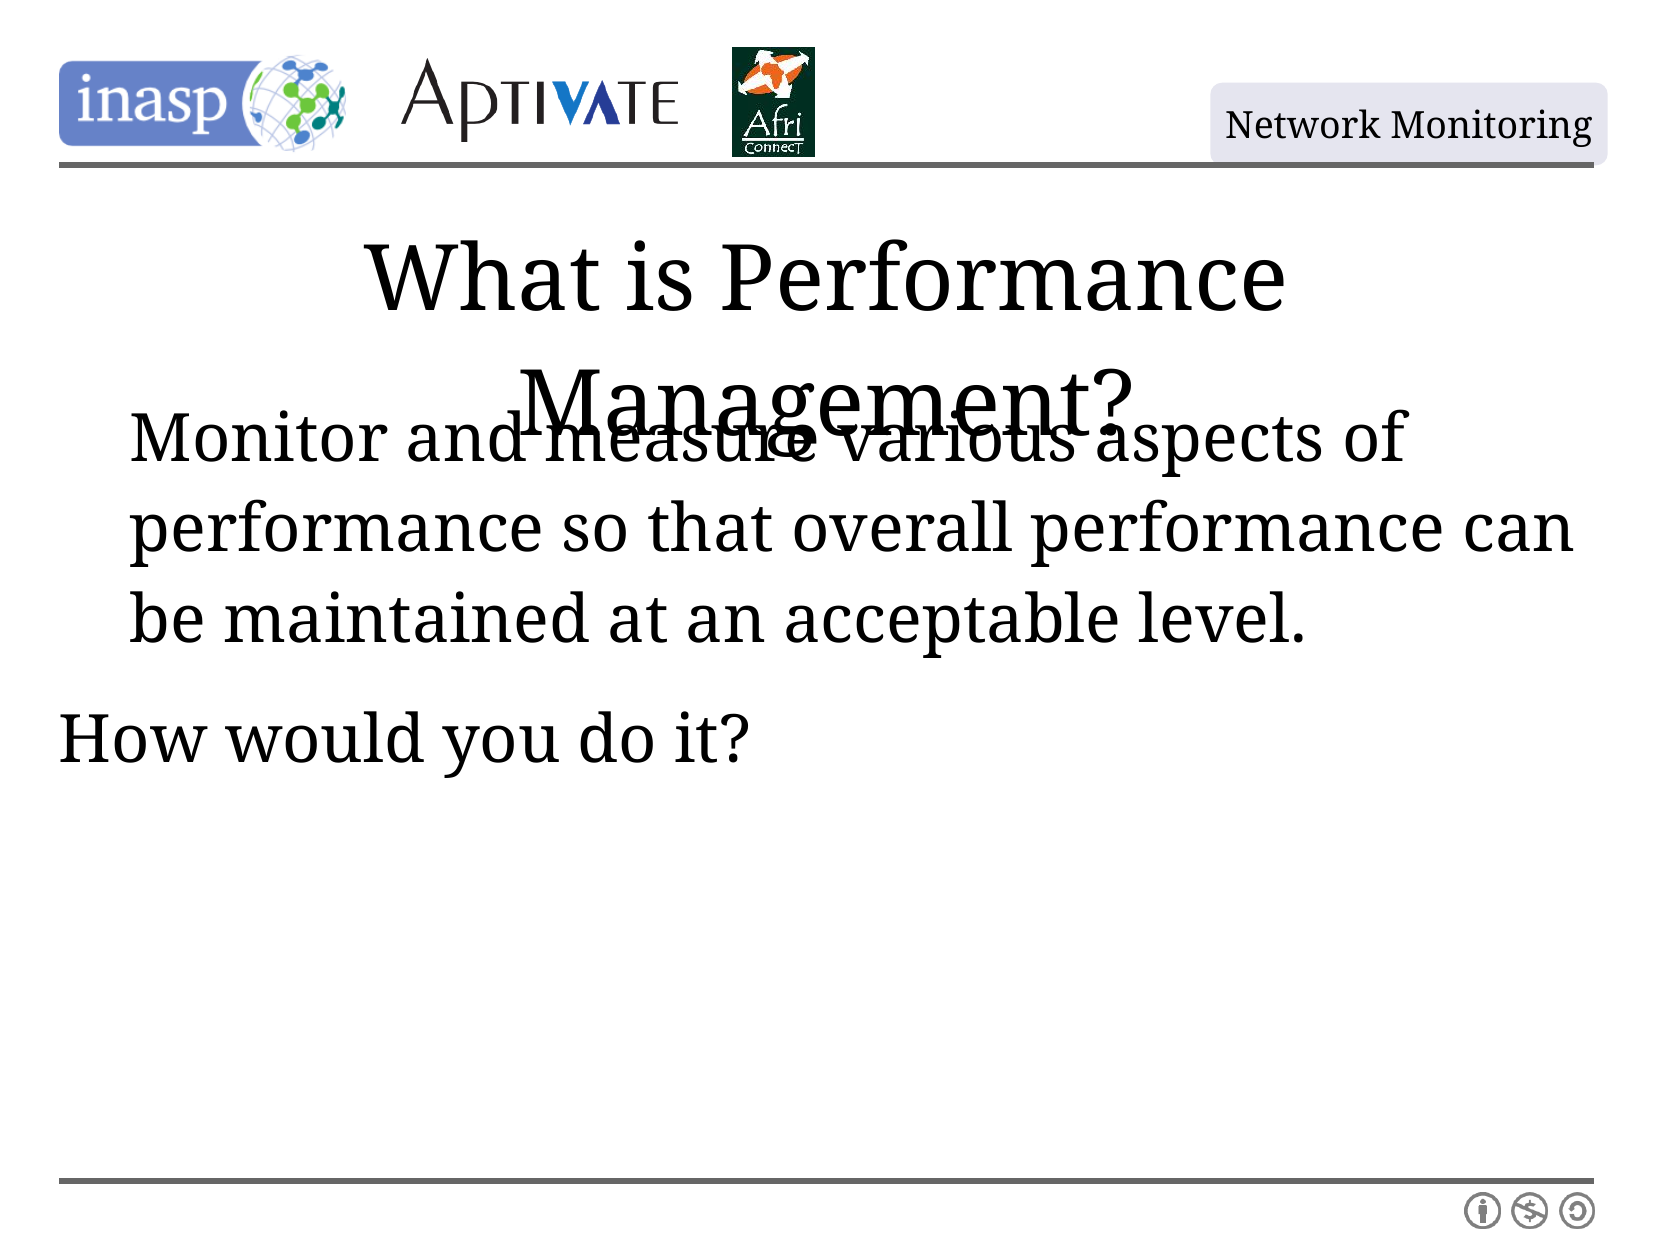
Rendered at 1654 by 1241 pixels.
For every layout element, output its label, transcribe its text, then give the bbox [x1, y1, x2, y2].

picture [1559, 1192, 1595, 1229]
title What is Performance Management? [59, 212, 1595, 343]
picture [401, 58, 678, 142]
picture [59, 47, 355, 160]
picture [1464, 1192, 1501, 1229]
list Monitor and measure various aspects of performance so that overall performance can be maintained at an acceptable level. How would you do it? [59, 389, 1595, 1109]
picture [1511, 1192, 1548, 1229]
picture [732, 47, 815, 157]
